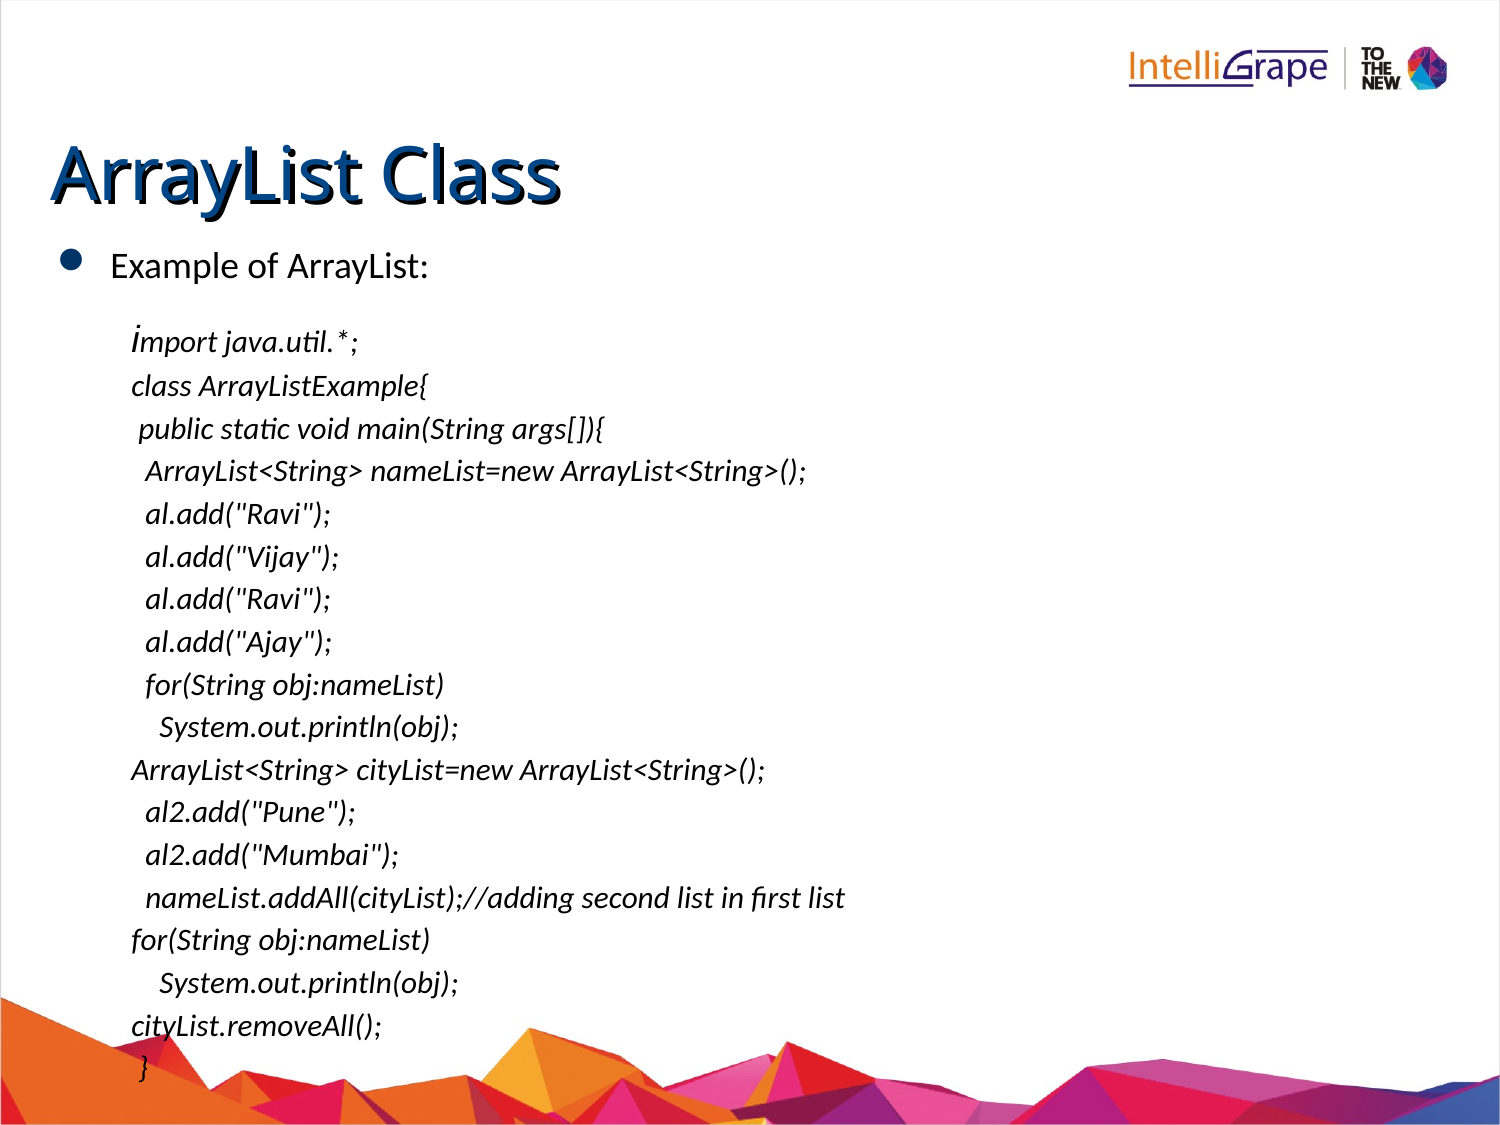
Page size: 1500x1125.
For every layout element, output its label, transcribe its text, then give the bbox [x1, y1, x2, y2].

text_box ArrayList Class [35, 118, 1477, 234]
text_box Example of ArrayList: import java.util.*; class ArrayListExample{ public static void main(String args[]){ ArrayList<String> nameList=new ArrayList<String>(); al.add("Ravi"); al.add("Vijay"); al.add("Ravi"); al.add("Ajay"); for(String obj:nameList) System.out.println(obj); ArrayList<String> cityList=new ArrayList<String>(); al2.add("Pune"); al2.add("Mumbai"); nameList.addAll(cityList);//adding second list in first list for(String obj:nameList) System.out.println(obj); cityList.removeAll(); } [41, 236, 1456, 1125]
picture [0, 0, 1500, 1125]
